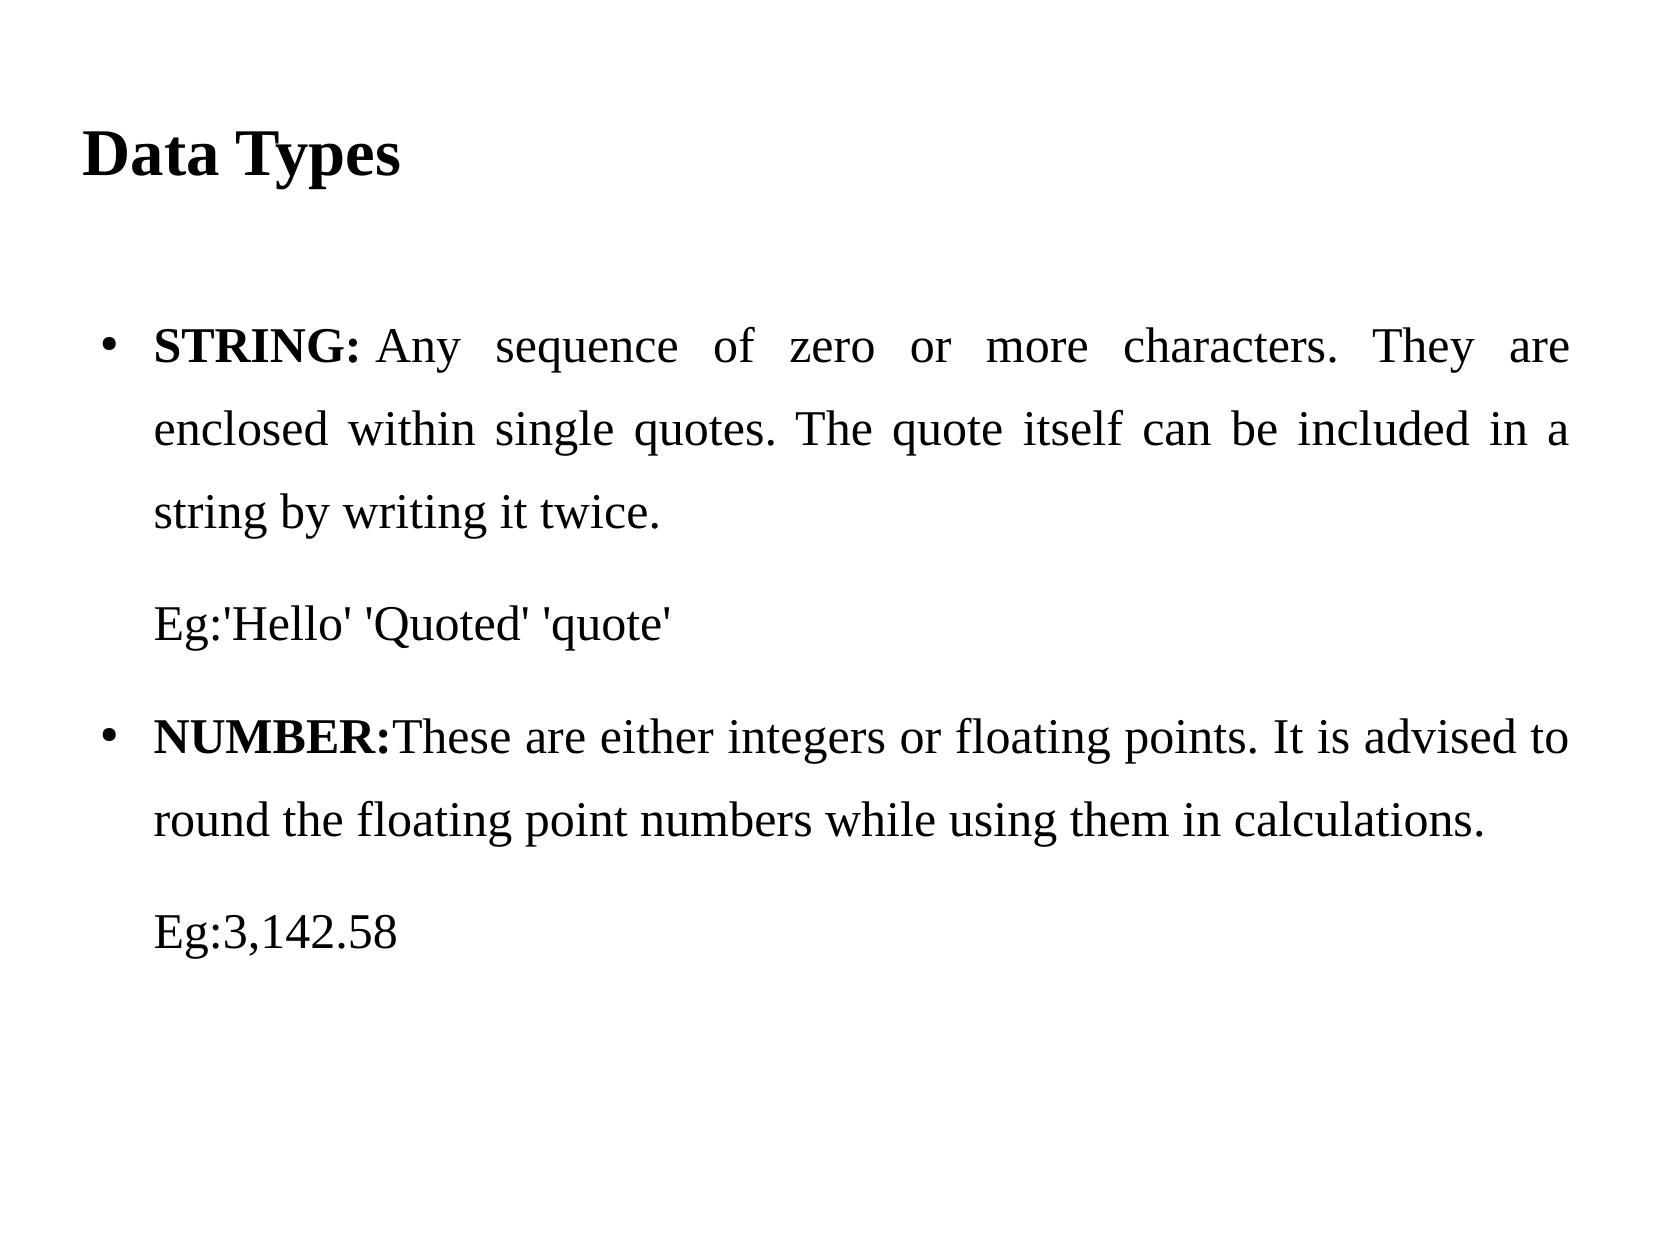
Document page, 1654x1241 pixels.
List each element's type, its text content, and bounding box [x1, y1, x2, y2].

list STRING: Any sequence of zero or more characters. They are enclosed within single quotes. The quote itself can be included in a string by writing it twice. Eg:'Hello' 'Quoted' 'quote' NUMBER:These are either integers or floating points. It is advised to round the floating point numbers while using them in calculations. Eg:3,142.58 [82, 290, 1571, 1010]
title Data Types [82, 49, 1571, 257]
